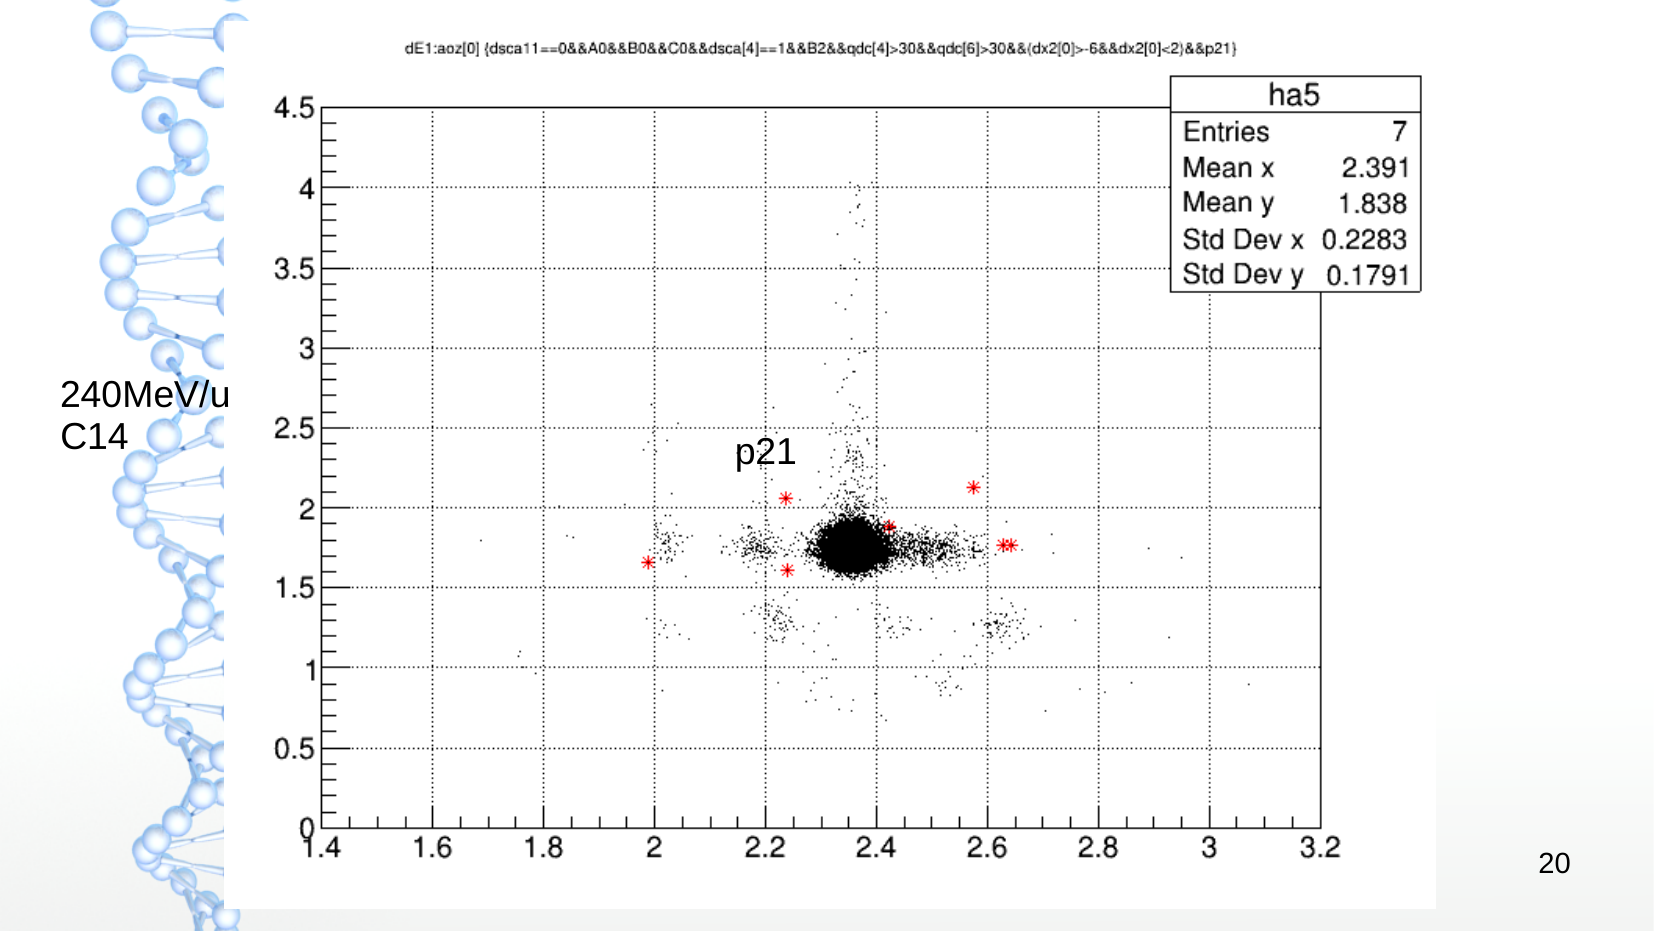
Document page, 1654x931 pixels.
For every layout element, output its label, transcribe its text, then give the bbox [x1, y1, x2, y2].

text_box 240MeV/u C14 [45, 365, 285, 466]
picture [0, 0, 1654, 931]
text_box p21 [720, 423, 841, 481]
